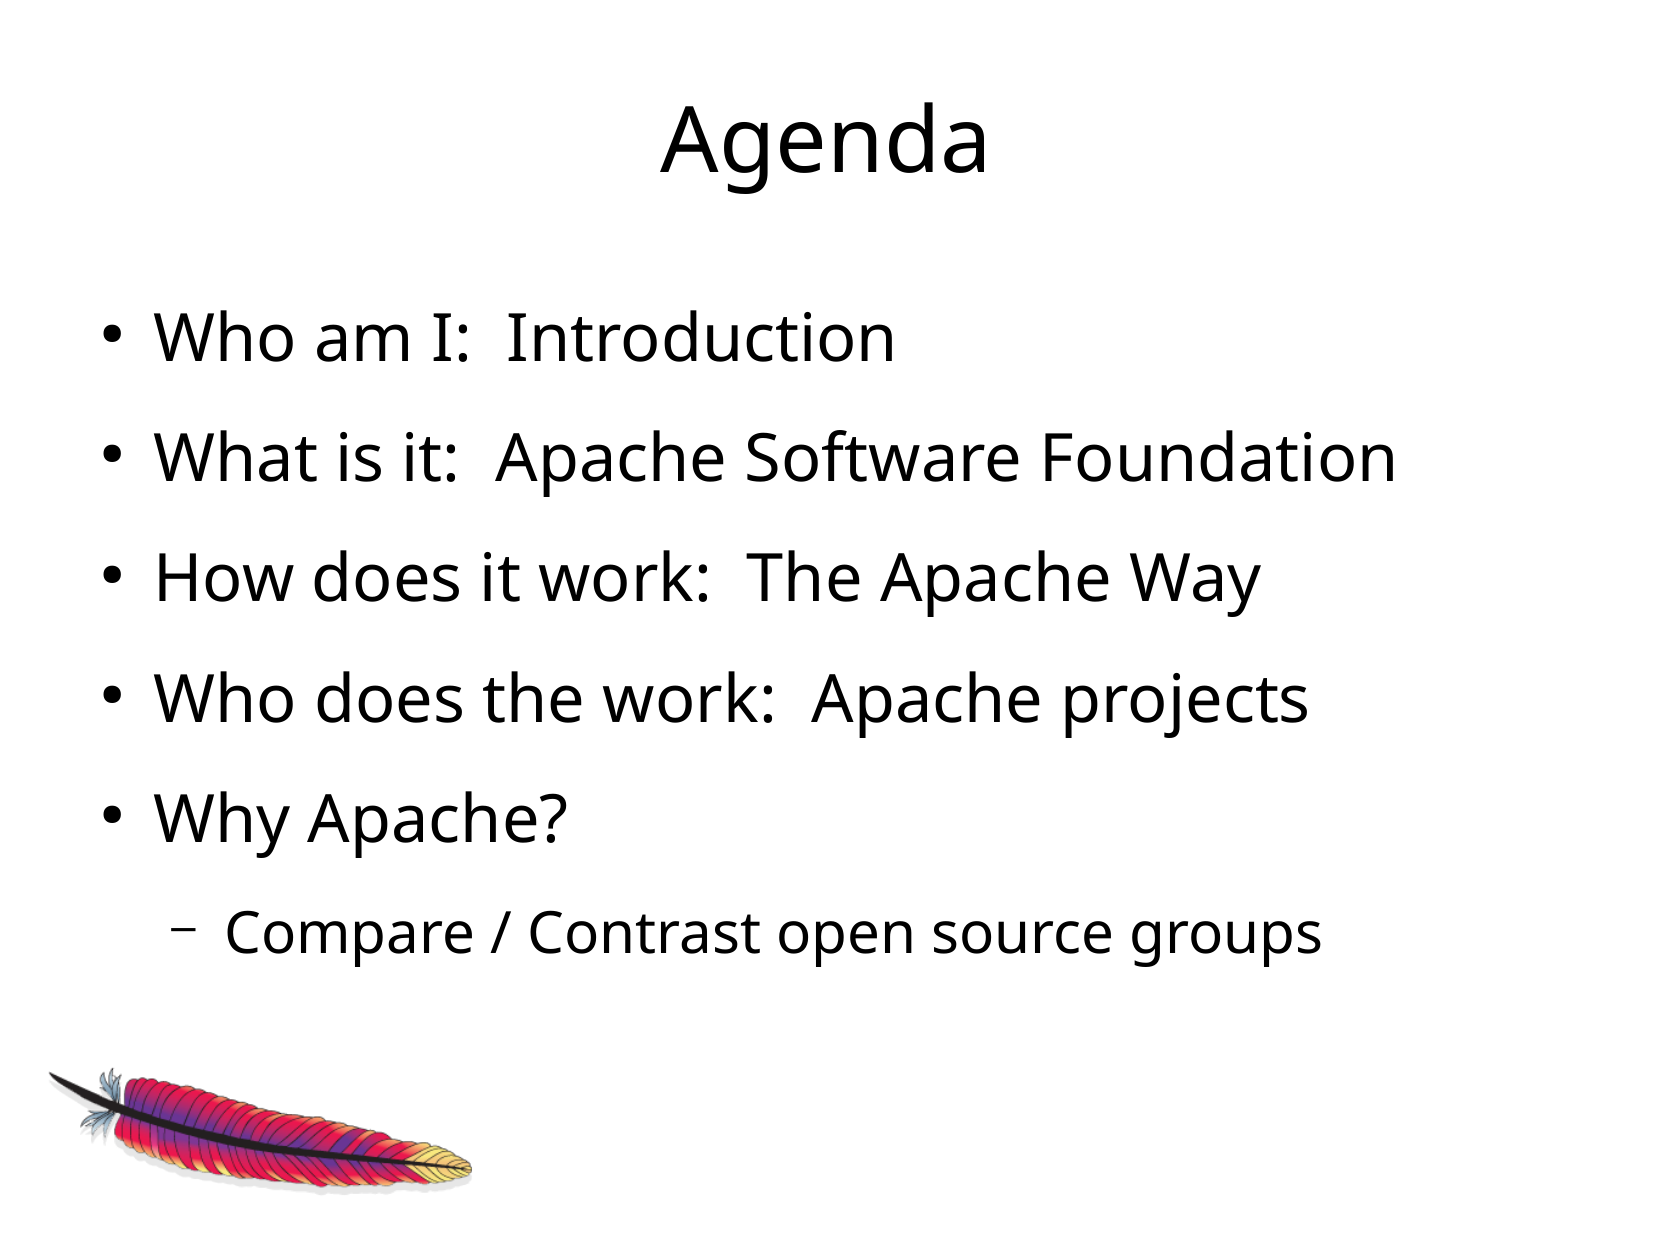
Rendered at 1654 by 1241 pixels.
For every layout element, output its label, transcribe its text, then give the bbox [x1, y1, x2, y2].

list Who am I: Introduction What is it: Apache Software Foundation How does it work: The Apache Way Who does the work: Apache projects Why Apache? Compare / Contrast open source groups [82, 290, 1571, 1109]
picture [45, 1064, 477, 1200]
title Agenda [82, 49, 1571, 226]
